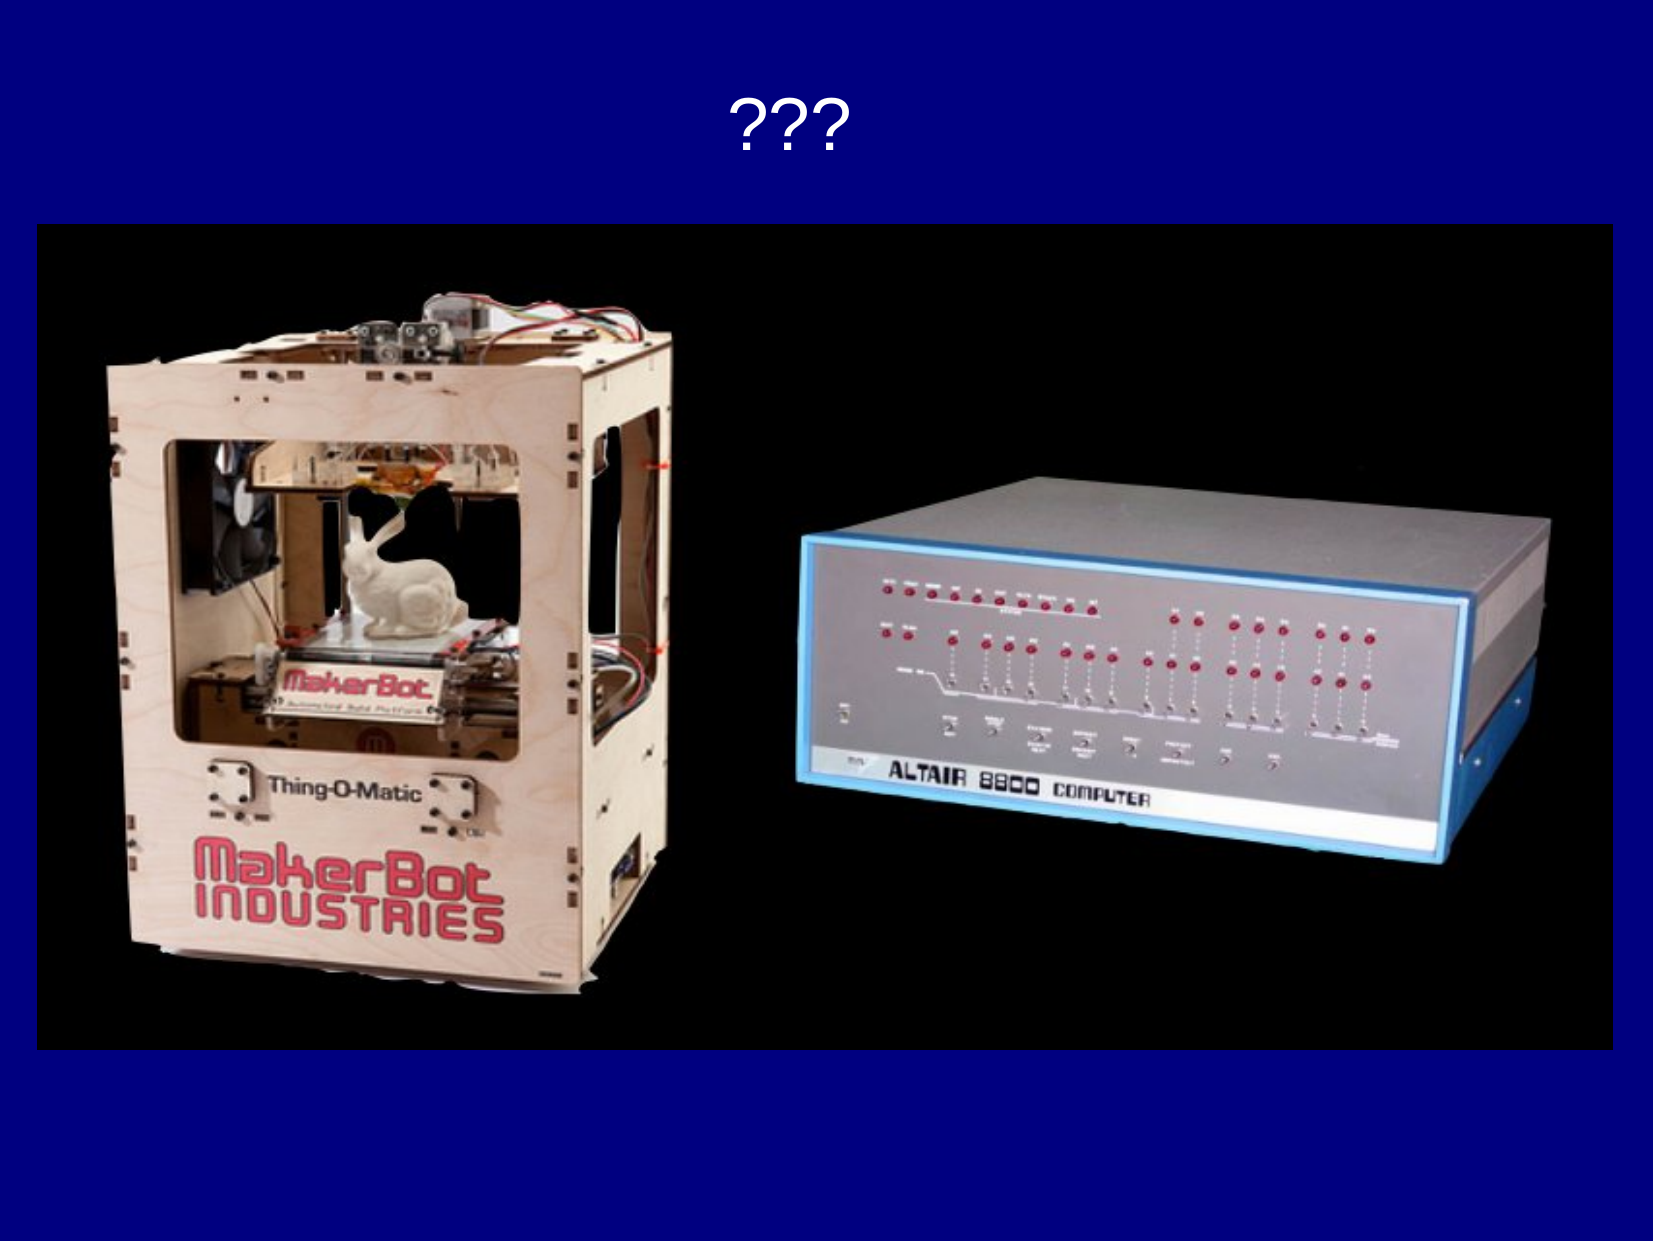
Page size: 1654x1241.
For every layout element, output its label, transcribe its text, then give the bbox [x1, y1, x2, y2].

picture [37, 224, 1613, 1051]
text_box ??? [712, 75, 868, 174]
